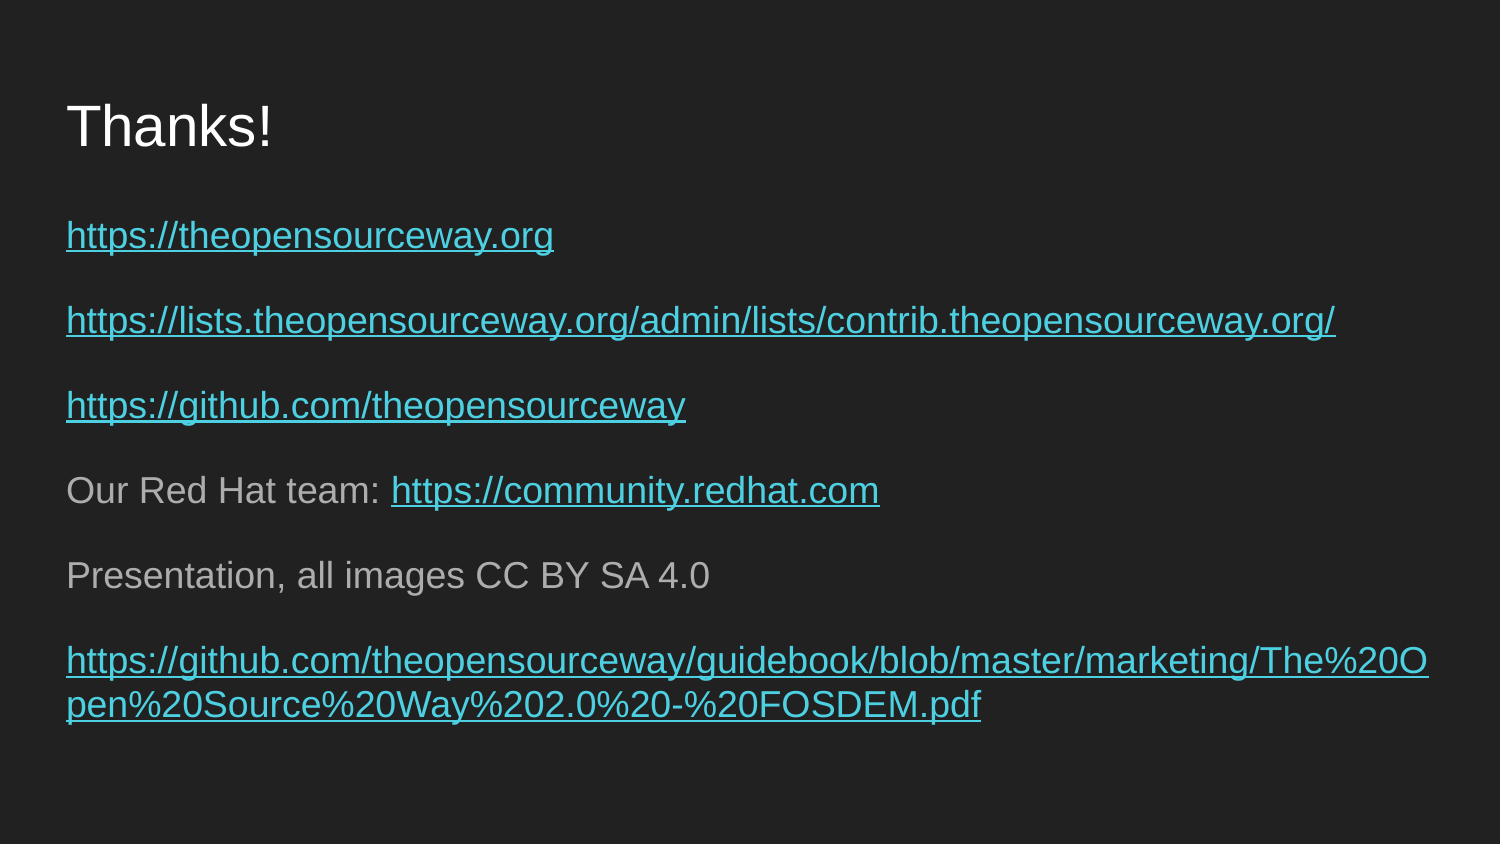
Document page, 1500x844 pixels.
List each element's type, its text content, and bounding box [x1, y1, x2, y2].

list https://theopensourceway.org https://lists.theopensourceway.org/admin/lists/contrib.theopensourceway.org/ https://github.com/theopensourceway Our Red Hat team: https://community.redhat.com Presentation, all images CC BY SA 4.0 https://github.com/theopensourceway/guidebook/blob/master/marketing/The%20Open%20Source%20Way%202.0%20-%20FOSDEM.pdf [51, 189, 1449, 750]
title Thanks! [51, 72, 1449, 167]
